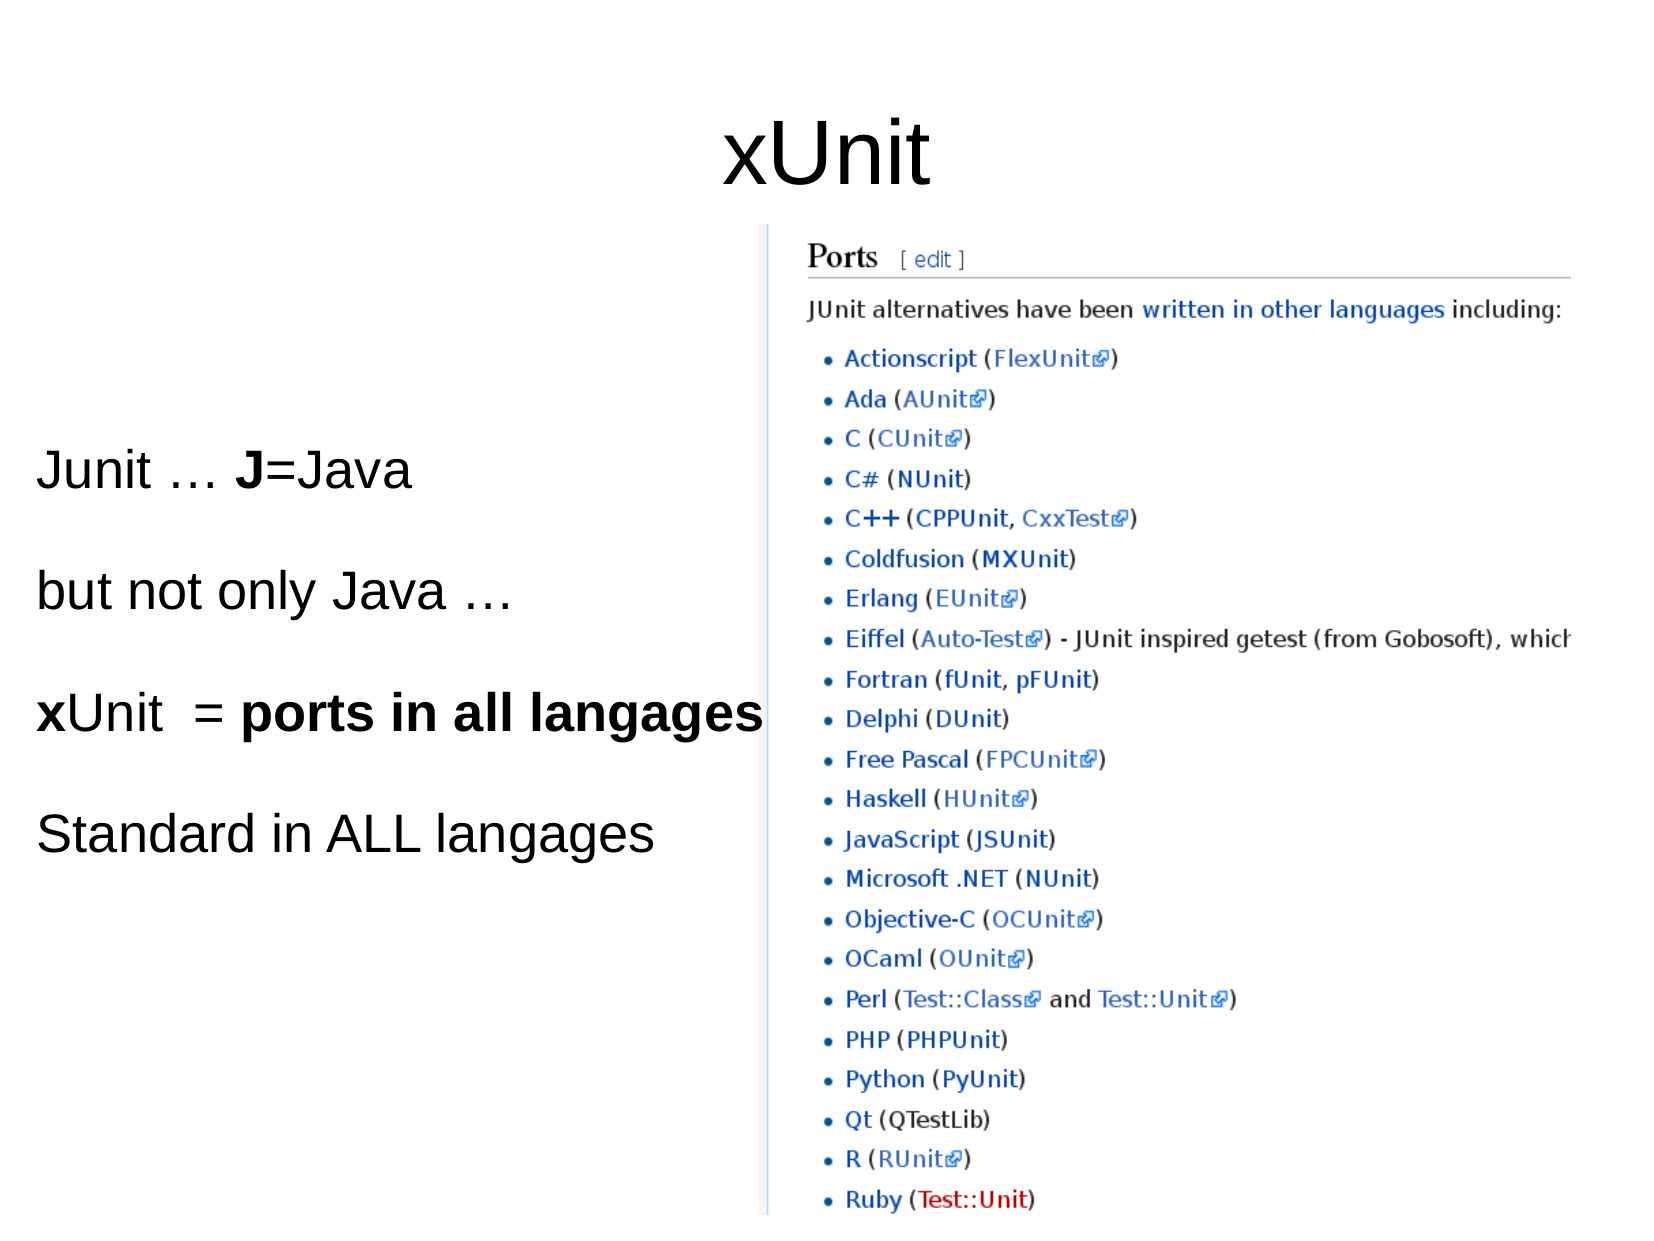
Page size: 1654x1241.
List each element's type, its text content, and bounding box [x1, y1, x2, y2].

title xUnit [82, 49, 1571, 257]
picture [759, 224, 1571, 1216]
text_box Junit … J=Java but not only Java … xUnit = ports in all langages Standard in ALL langages [21, 432, 781, 932]
